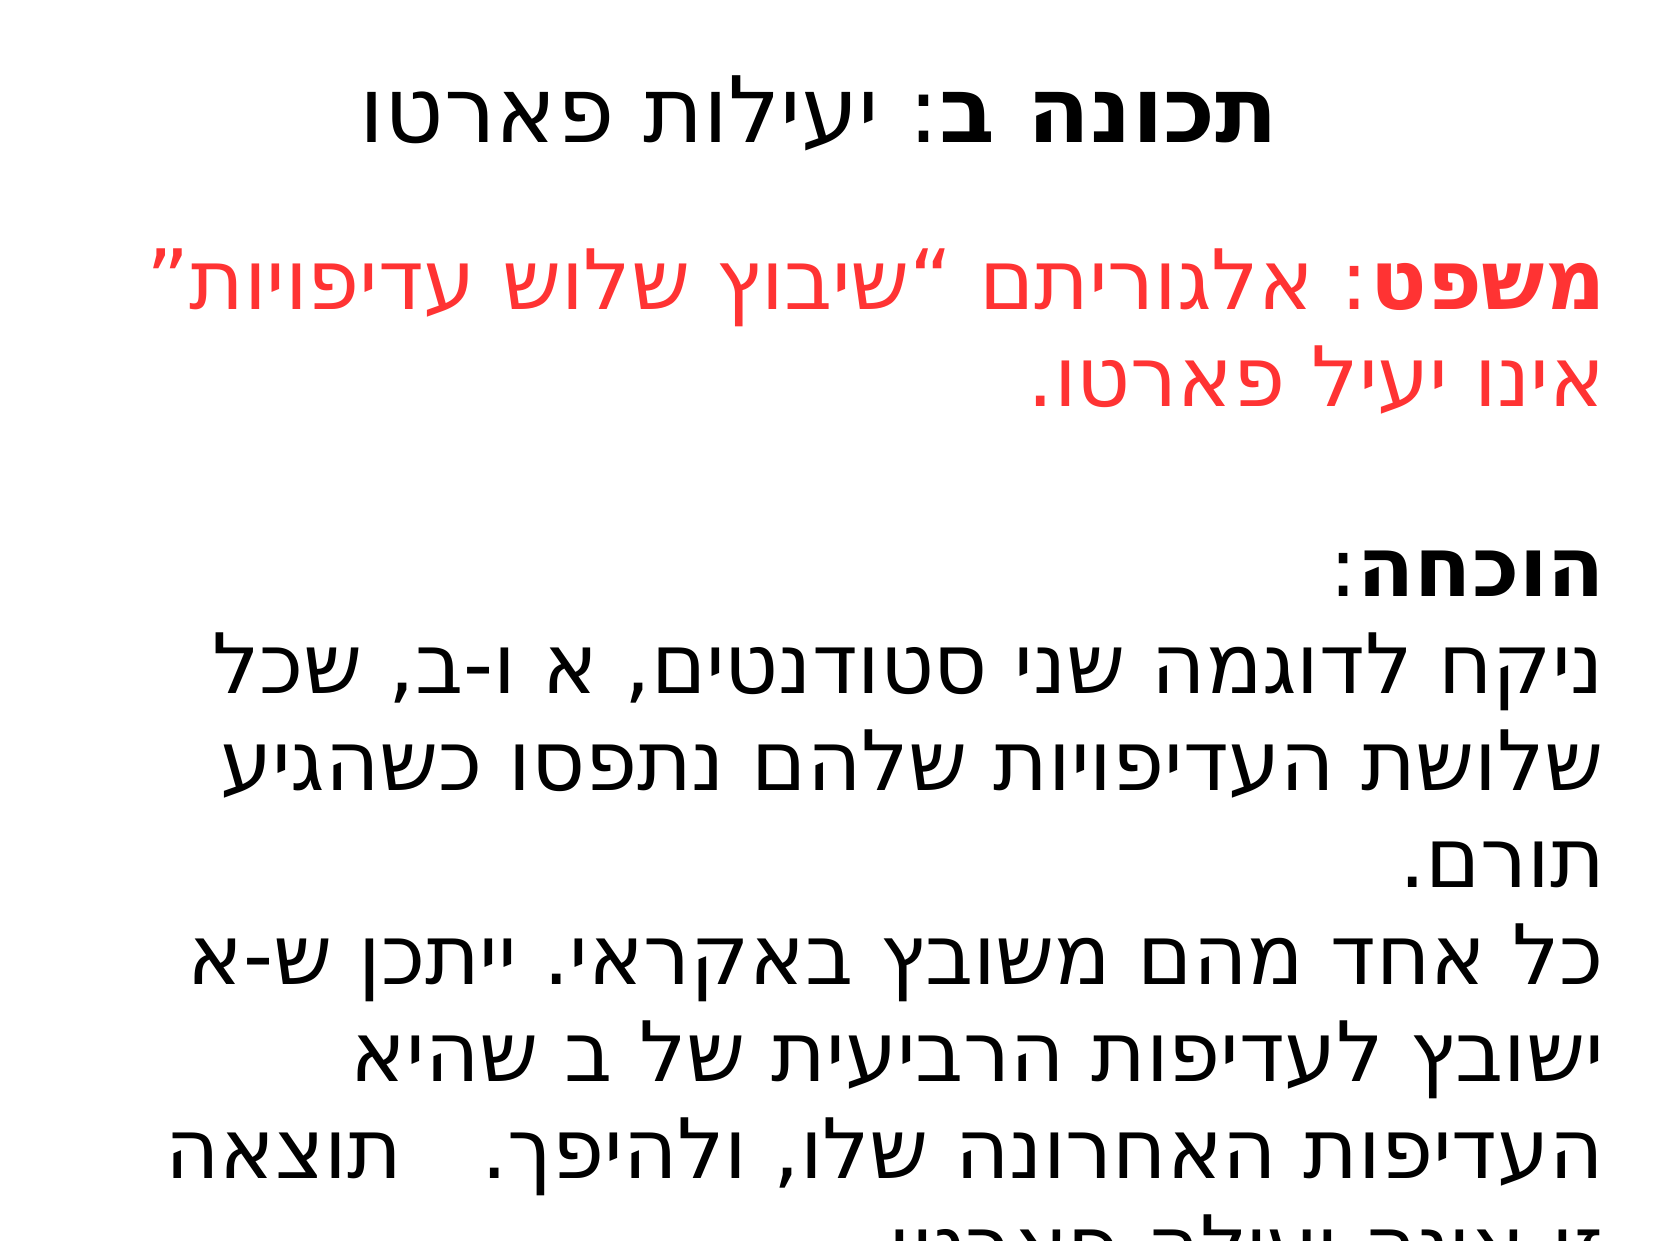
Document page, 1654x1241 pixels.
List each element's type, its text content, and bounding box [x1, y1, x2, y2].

title תכונה ב: יעילות פארטו [75, 58, 1564, 163]
text_box משפט: אלגוריתם “שיבוץ שלוש עדיפויות” אינו יעיל פארטו. הוכחה: ניקח לדוגמה שני סטודנטים, א ו-ב, שכל שלושת העדיפויות שלהם נתפסו כשהגיע תורם. כל אחד מהם משובץ באקראי. ייתכן ש-א ישובץ לעדיפות הרביעית של ב שהיא העדיפות האחרונה שלו, ולהיפך. תוצאה זו אינה יעילה פארטו. *** [90, 225, 1621, 1241]
